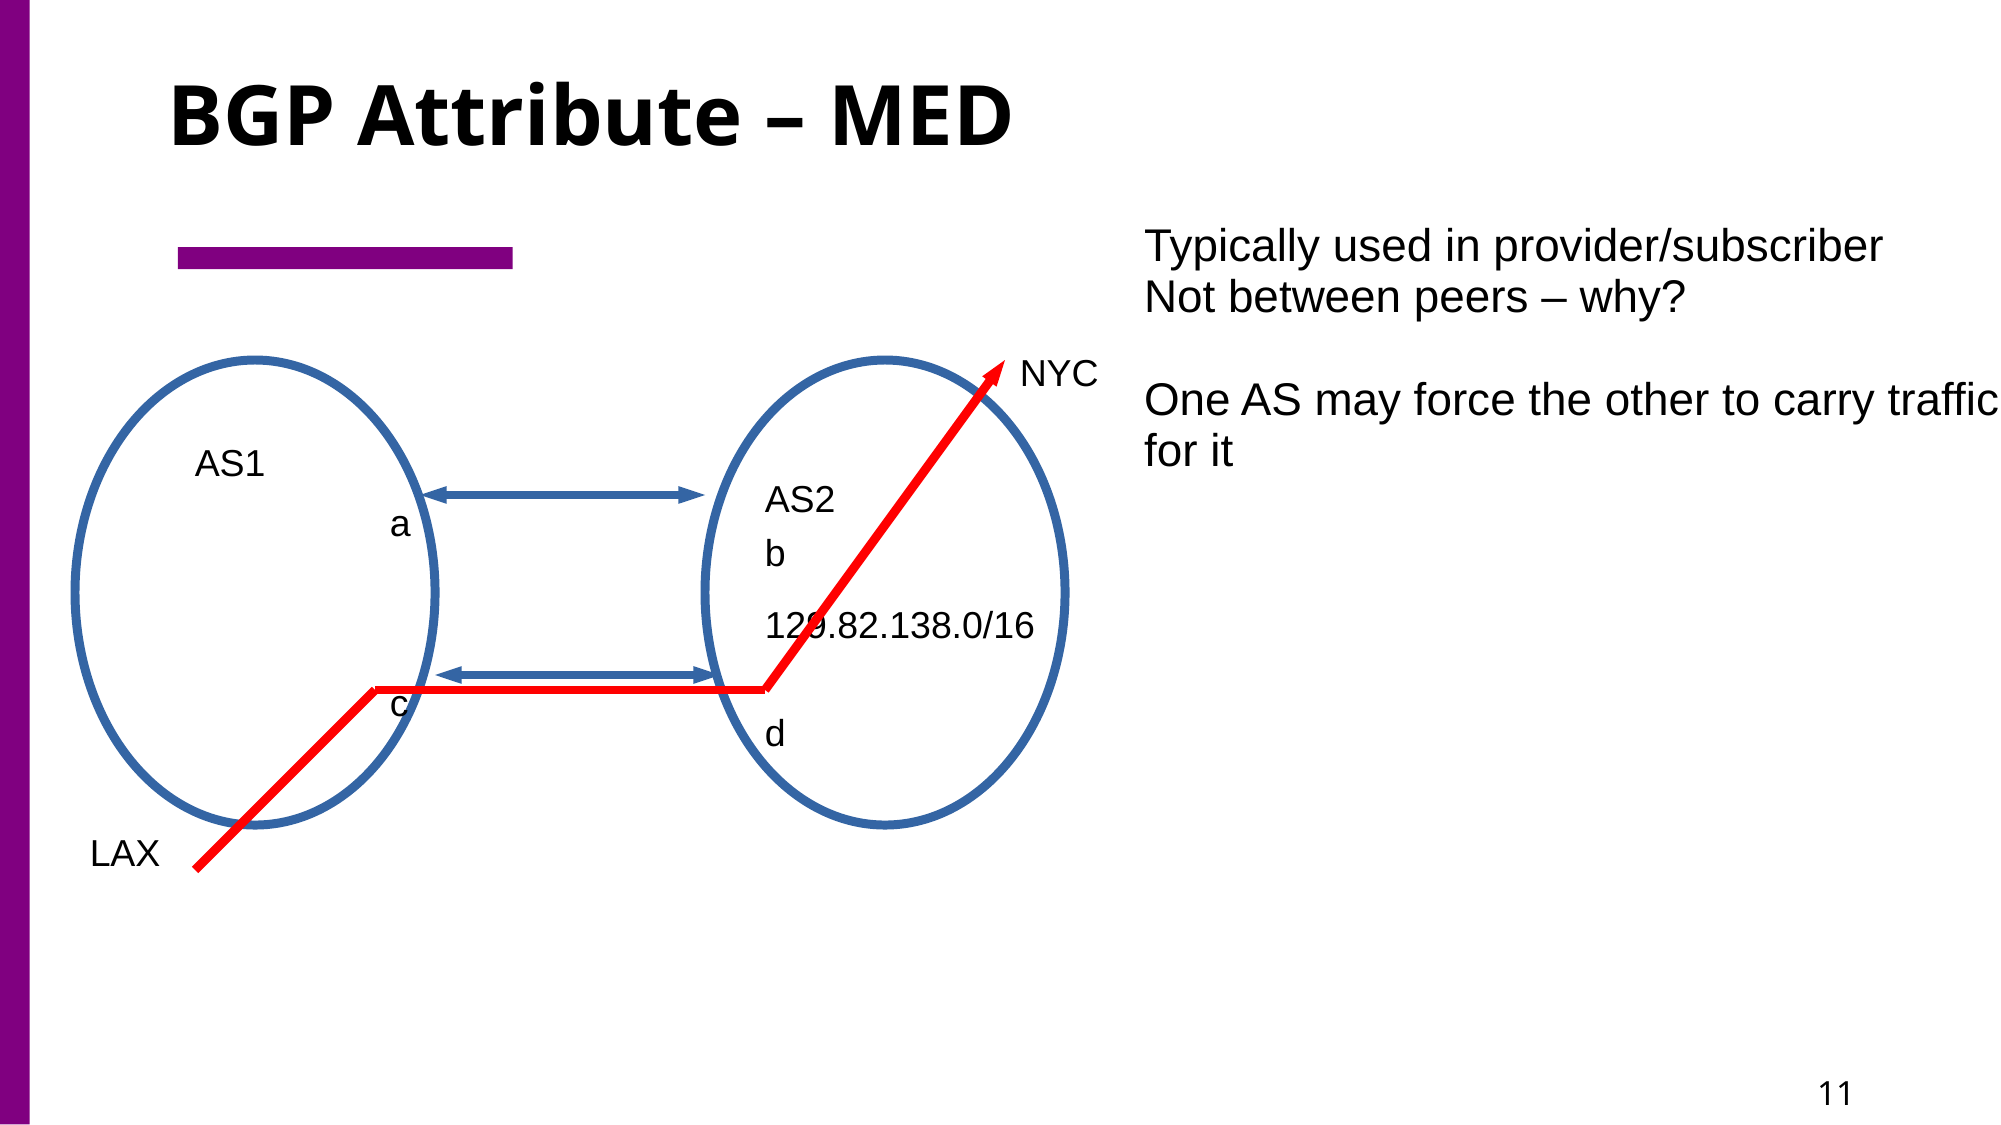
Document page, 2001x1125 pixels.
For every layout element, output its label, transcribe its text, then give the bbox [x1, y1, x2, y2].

text_box b [750, 525, 801, 582]
text_box a [375, 495, 426, 552]
text_box AS2 129.82.138.0/16 [750, 471, 917, 655]
text_box NYC [1005, 345, 1114, 402]
text_box LAX [75, 825, 176, 882]
title BGP Attribute – MED [116, 39, 1591, 185]
text_box AS2 129.82.138.0/16 [797, 471, 1050, 655]
text_box Typically used in provider/subscriber Not between peers – why? One AS may force the other to carry traffic for it [1129, 212, 2000, 484]
text_box c [375, 694, 424, 732]
text_box AS1 [180, 435, 281, 492]
text_box c [375, 675, 424, 686]
text_box d [750, 705, 801, 762]
